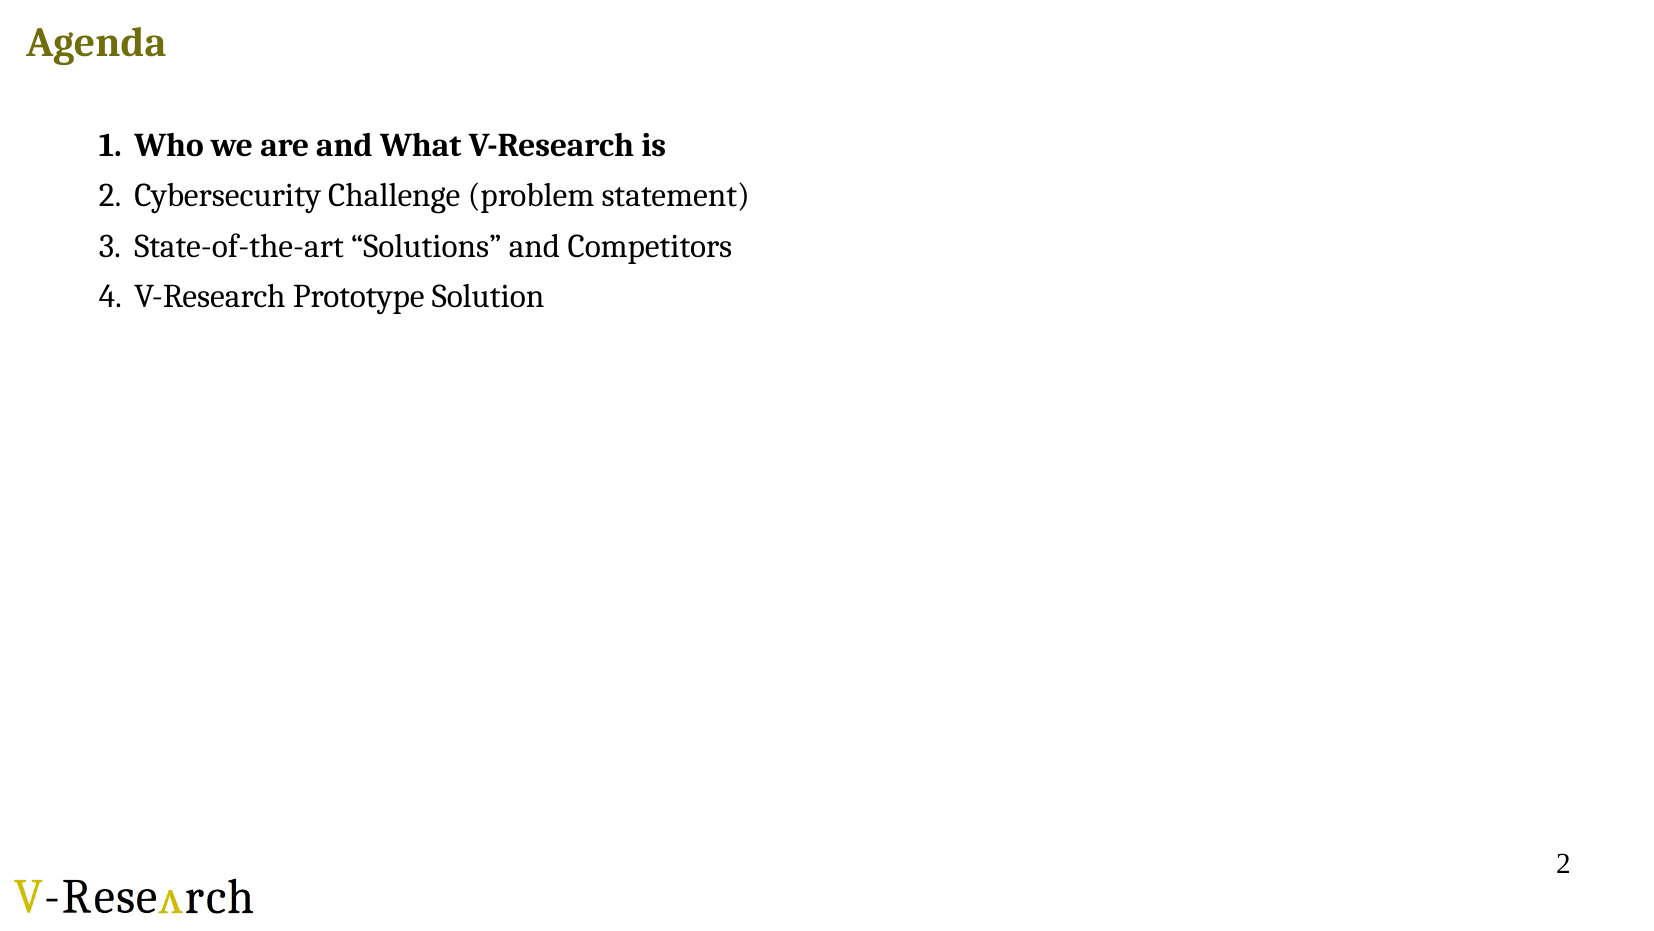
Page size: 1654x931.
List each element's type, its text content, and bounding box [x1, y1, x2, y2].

picture [11, 876, 256, 916]
text_box Who we are and What V-Research is Cybersecurity Challenge (problem statement) State-of-the-art “Solutions” and Competitors V-Research Prototype Solution [84, 119, 1381, 834]
text_box Agenda [11, 11, 231, 87]
